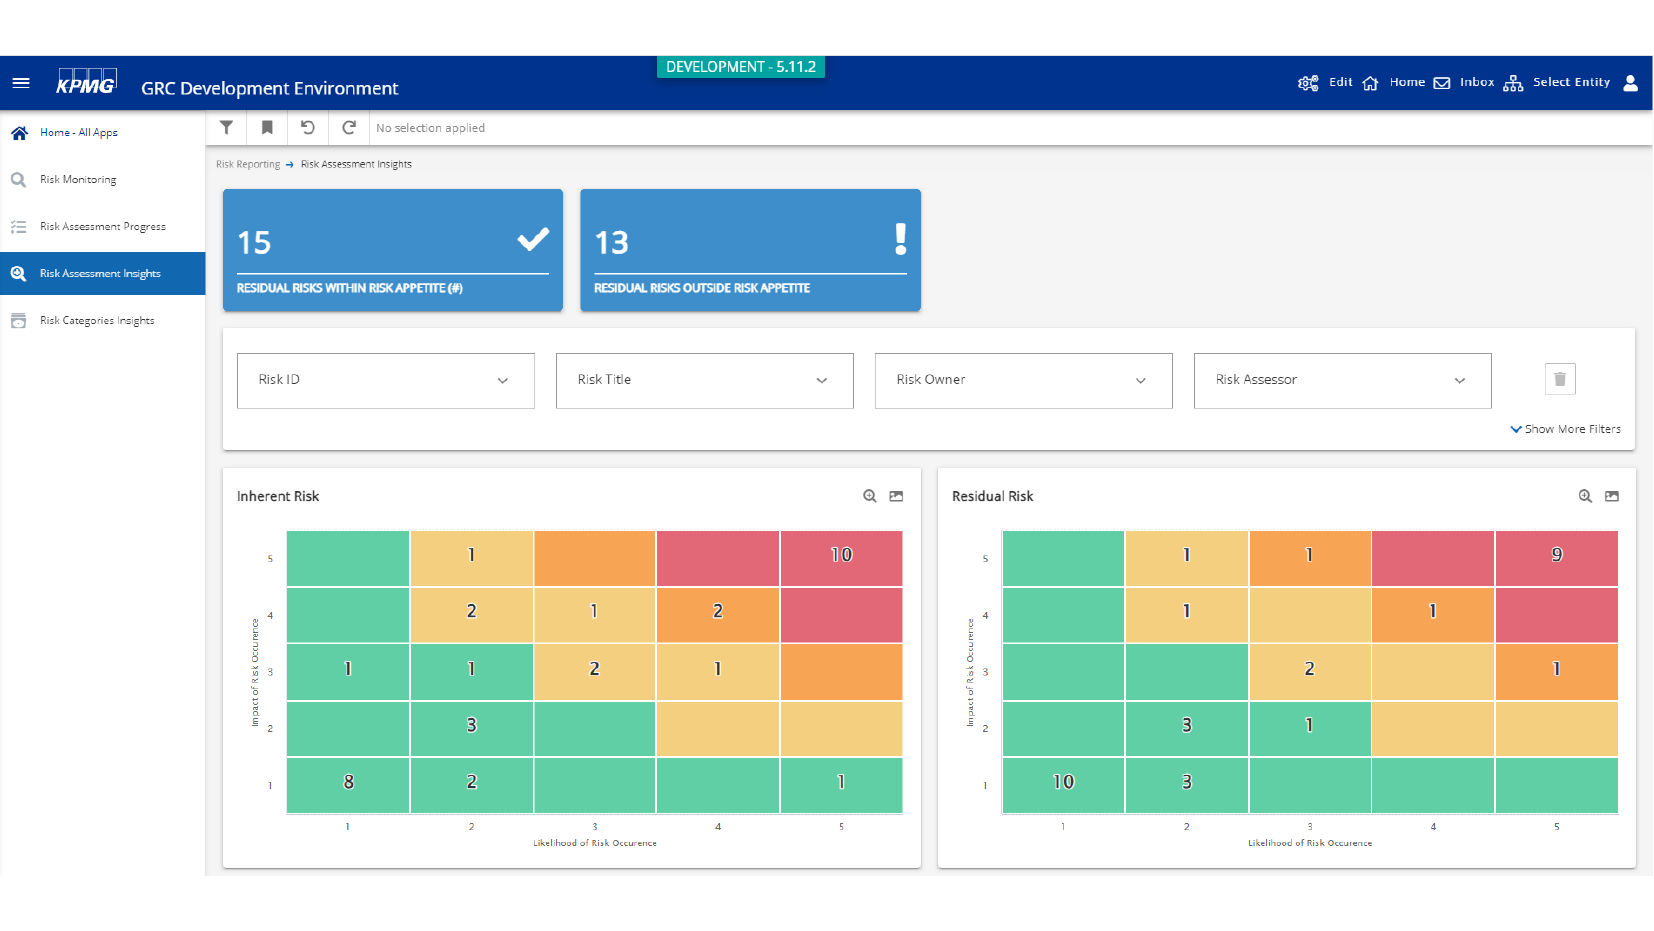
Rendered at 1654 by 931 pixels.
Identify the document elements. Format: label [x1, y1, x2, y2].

picture [0, 54, 1653, 876]
